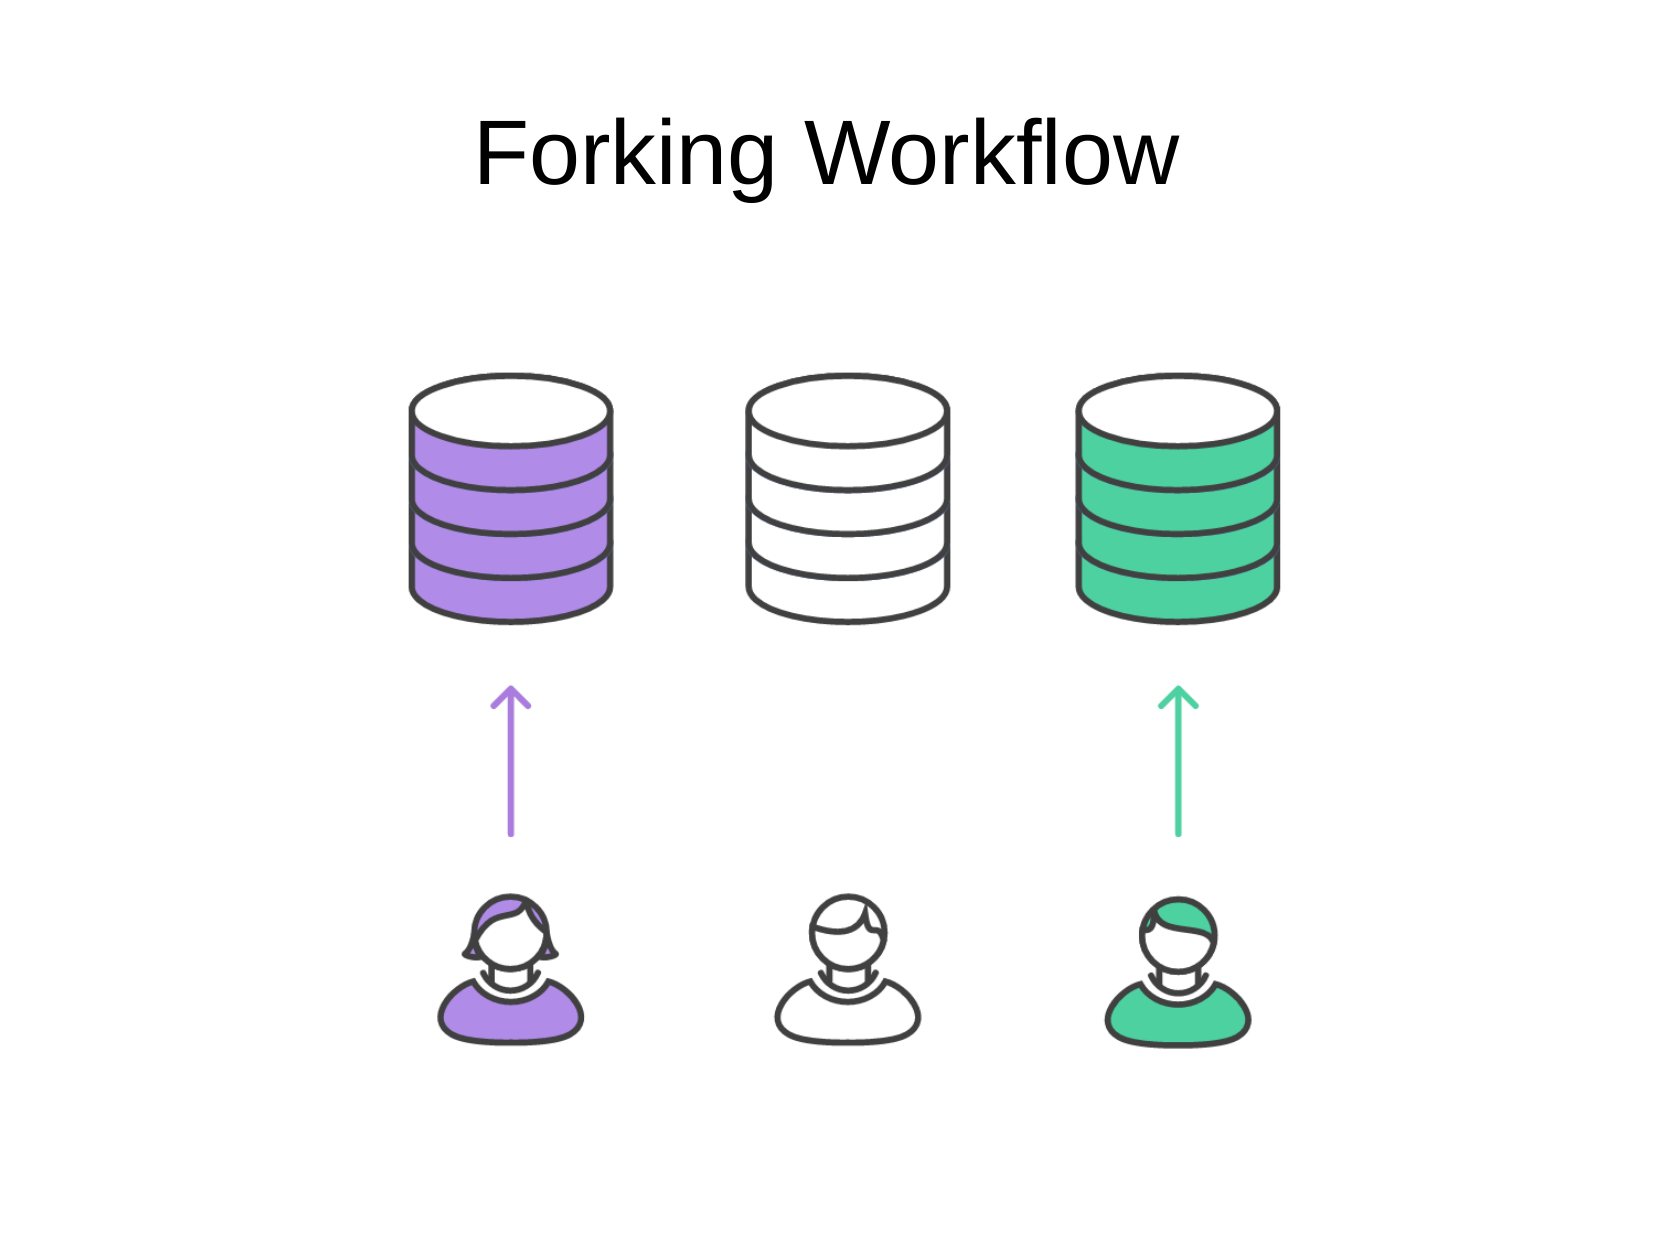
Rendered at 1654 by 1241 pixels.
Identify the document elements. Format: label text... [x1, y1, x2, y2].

title Forking Workflow [82, 49, 1571, 257]
picture [389, 360, 1319, 1057]
